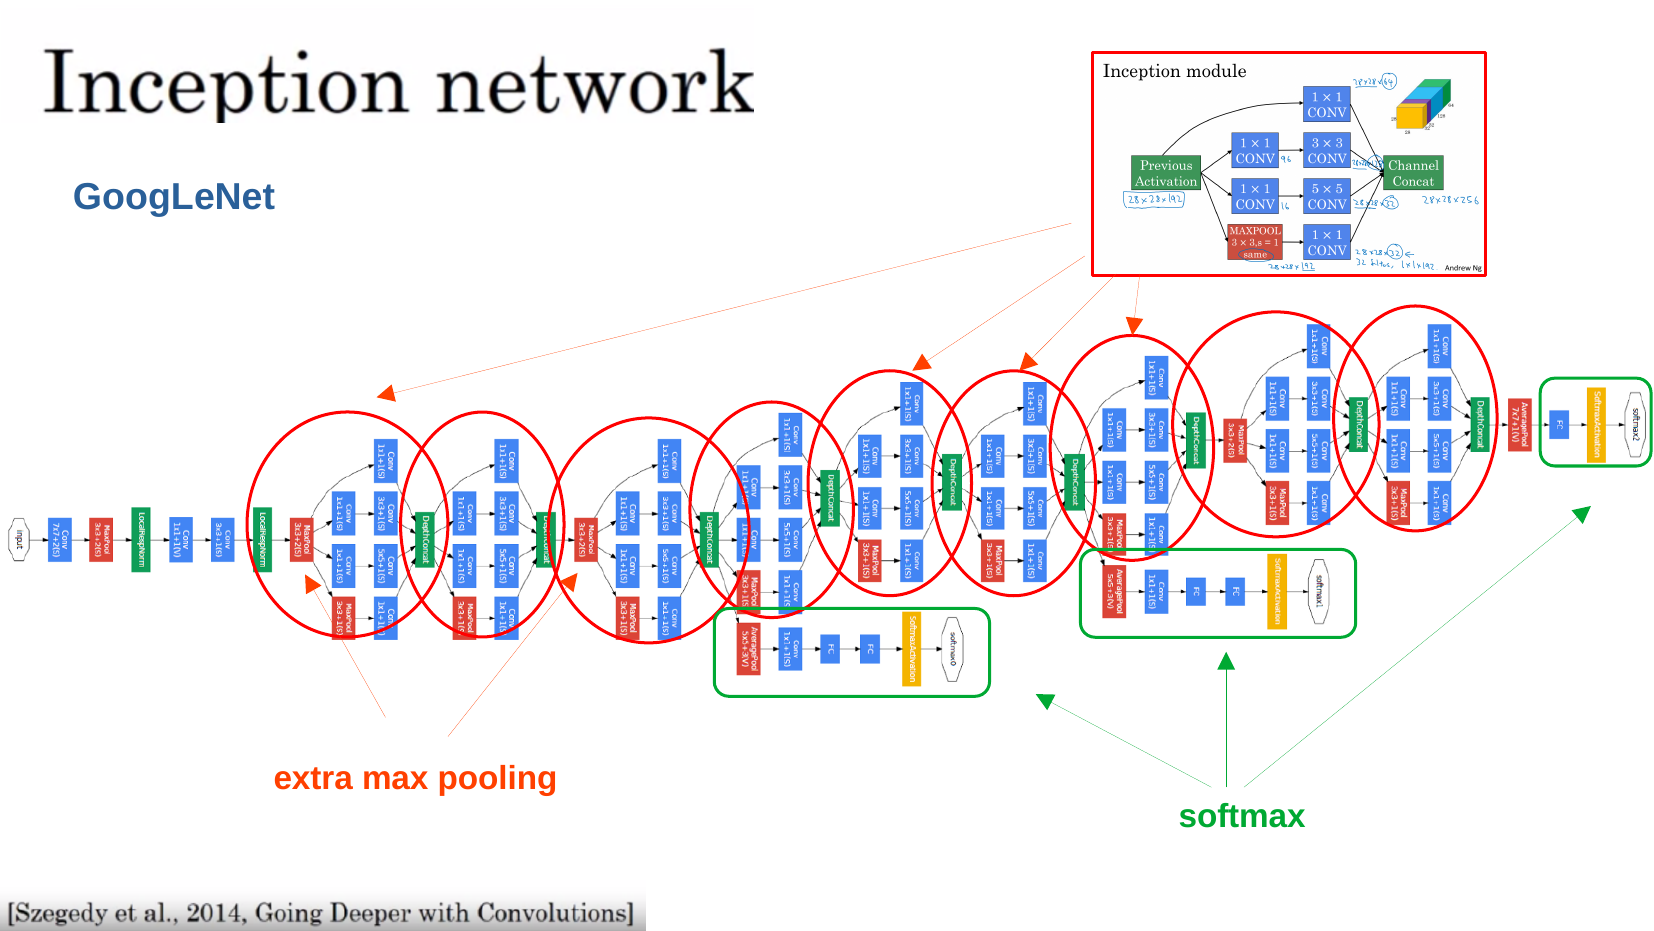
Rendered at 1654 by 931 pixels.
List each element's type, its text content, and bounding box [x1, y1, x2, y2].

picture [934, 415, 970, 552]
picture [1, 5, 754, 123]
picture [1064, 337, 1200, 547]
picture [954, 373, 1082, 594]
picture [425, 414, 556, 635]
picture [249, 414, 419, 635]
picture [823, 373, 949, 594]
picture [1105, 551, 1159, 558]
text_box GoogLeNet [58, 167, 290, 225]
picture [0, 880, 646, 931]
picture [712, 404, 836, 606]
picture [813, 323, 1654, 695]
picture [0, 323, 1065, 695]
picture [716, 610, 988, 694]
picture [558, 420, 724, 641]
picture [692, 444, 747, 597]
text_box softmax [1163, 789, 1370, 842]
picture [550, 489, 562, 566]
picture [1175, 371, 1212, 499]
text_box extra max pooling [258, 751, 618, 812]
picture [1052, 396, 1094, 535]
picture [1326, 323, 1368, 344]
picture [1190, 323, 1353, 535]
picture [482, 593, 718, 695]
picture [810, 428, 851, 567]
picture [748, 610, 796, 616]
picture [1134, 323, 1226, 362]
picture [343, 581, 562, 695]
picture [1336, 353, 1377, 491]
picture [1094, 54, 1485, 274]
picture [403, 453, 446, 596]
picture [1355, 323, 1495, 529]
picture [1025, 323, 1131, 388]
picture [1082, 551, 1354, 635]
